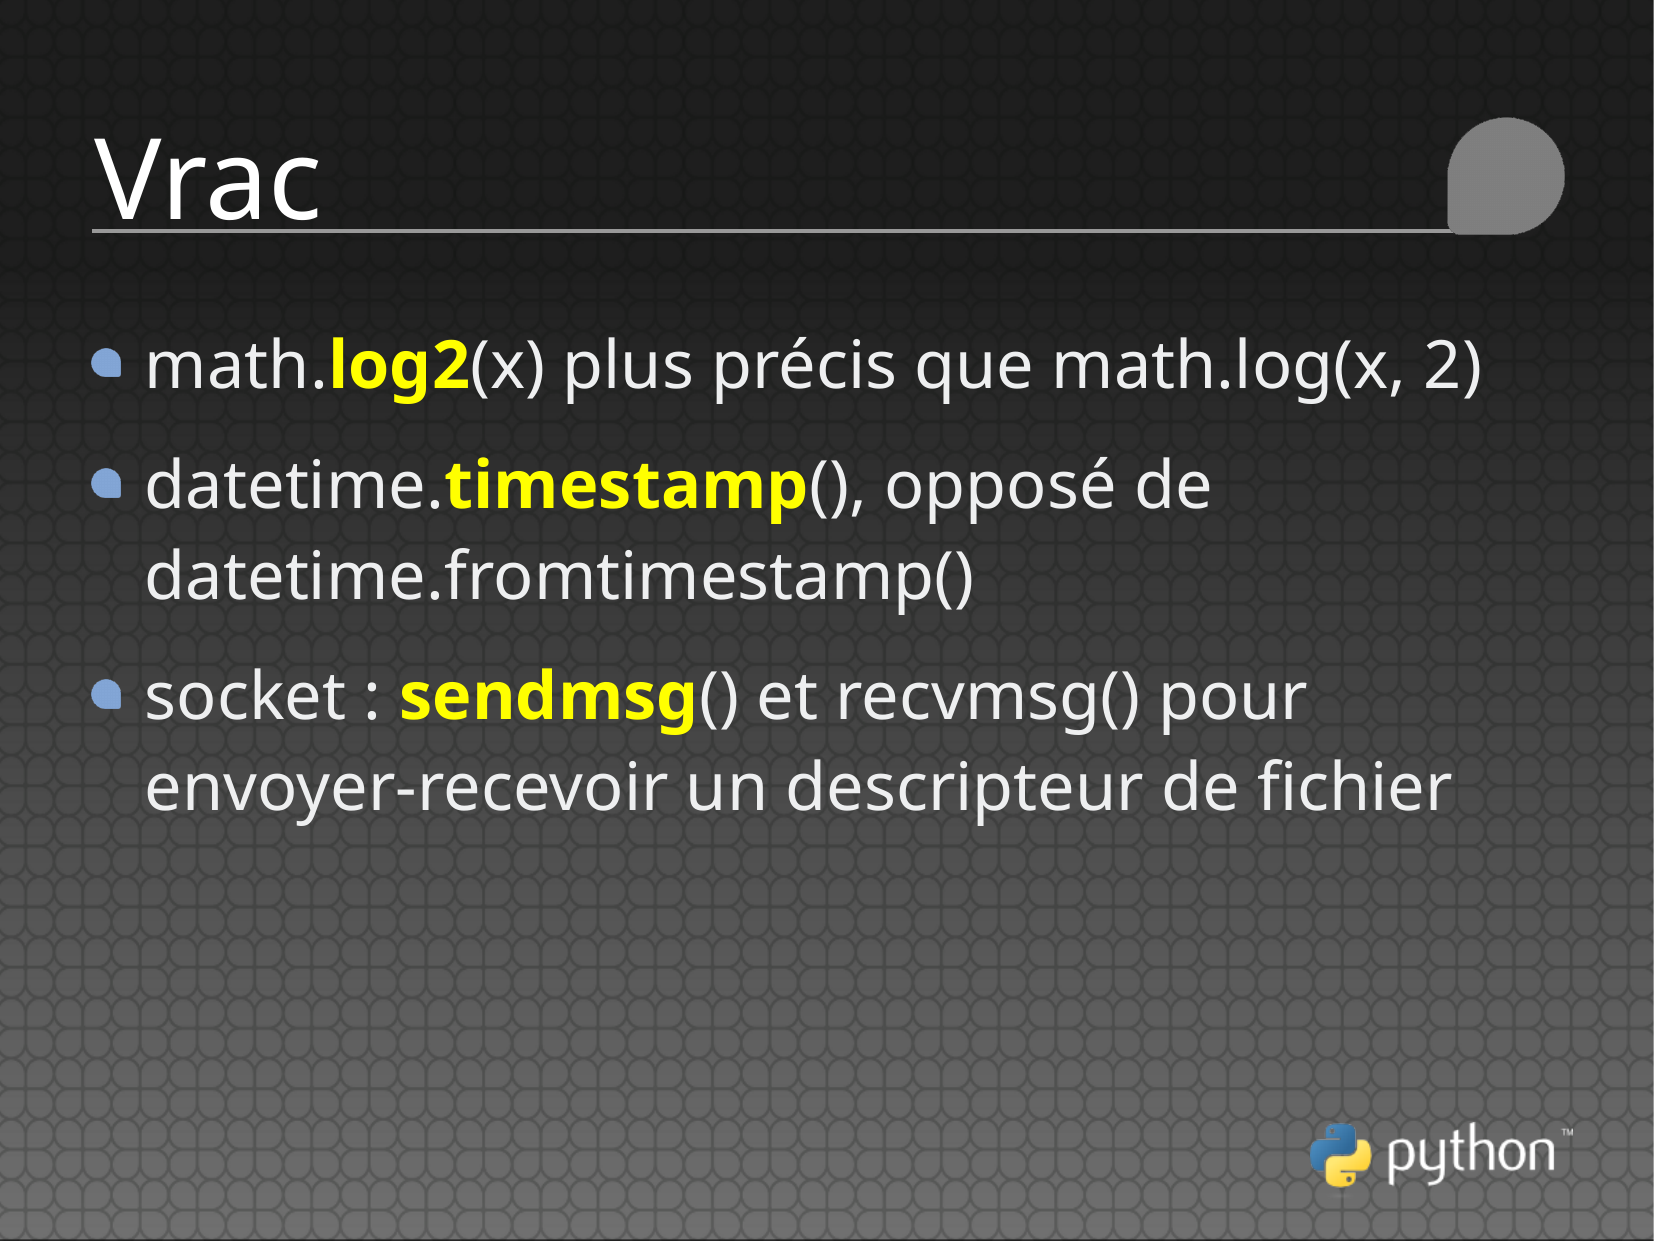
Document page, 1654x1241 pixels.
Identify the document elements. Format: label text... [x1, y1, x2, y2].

picture [0, 0, 1654, 1241]
title Vrac [94, 100, 1426, 251]
list math.log2(x) plus précis que math.log(x, 2) datetime.timestamp(), opposé de datetime.fromtimestamp() socket : sendmsg() et recvmsg() pour envoyer-recevoir un descripteur de fichier [74, 196, 1563, 1001]
